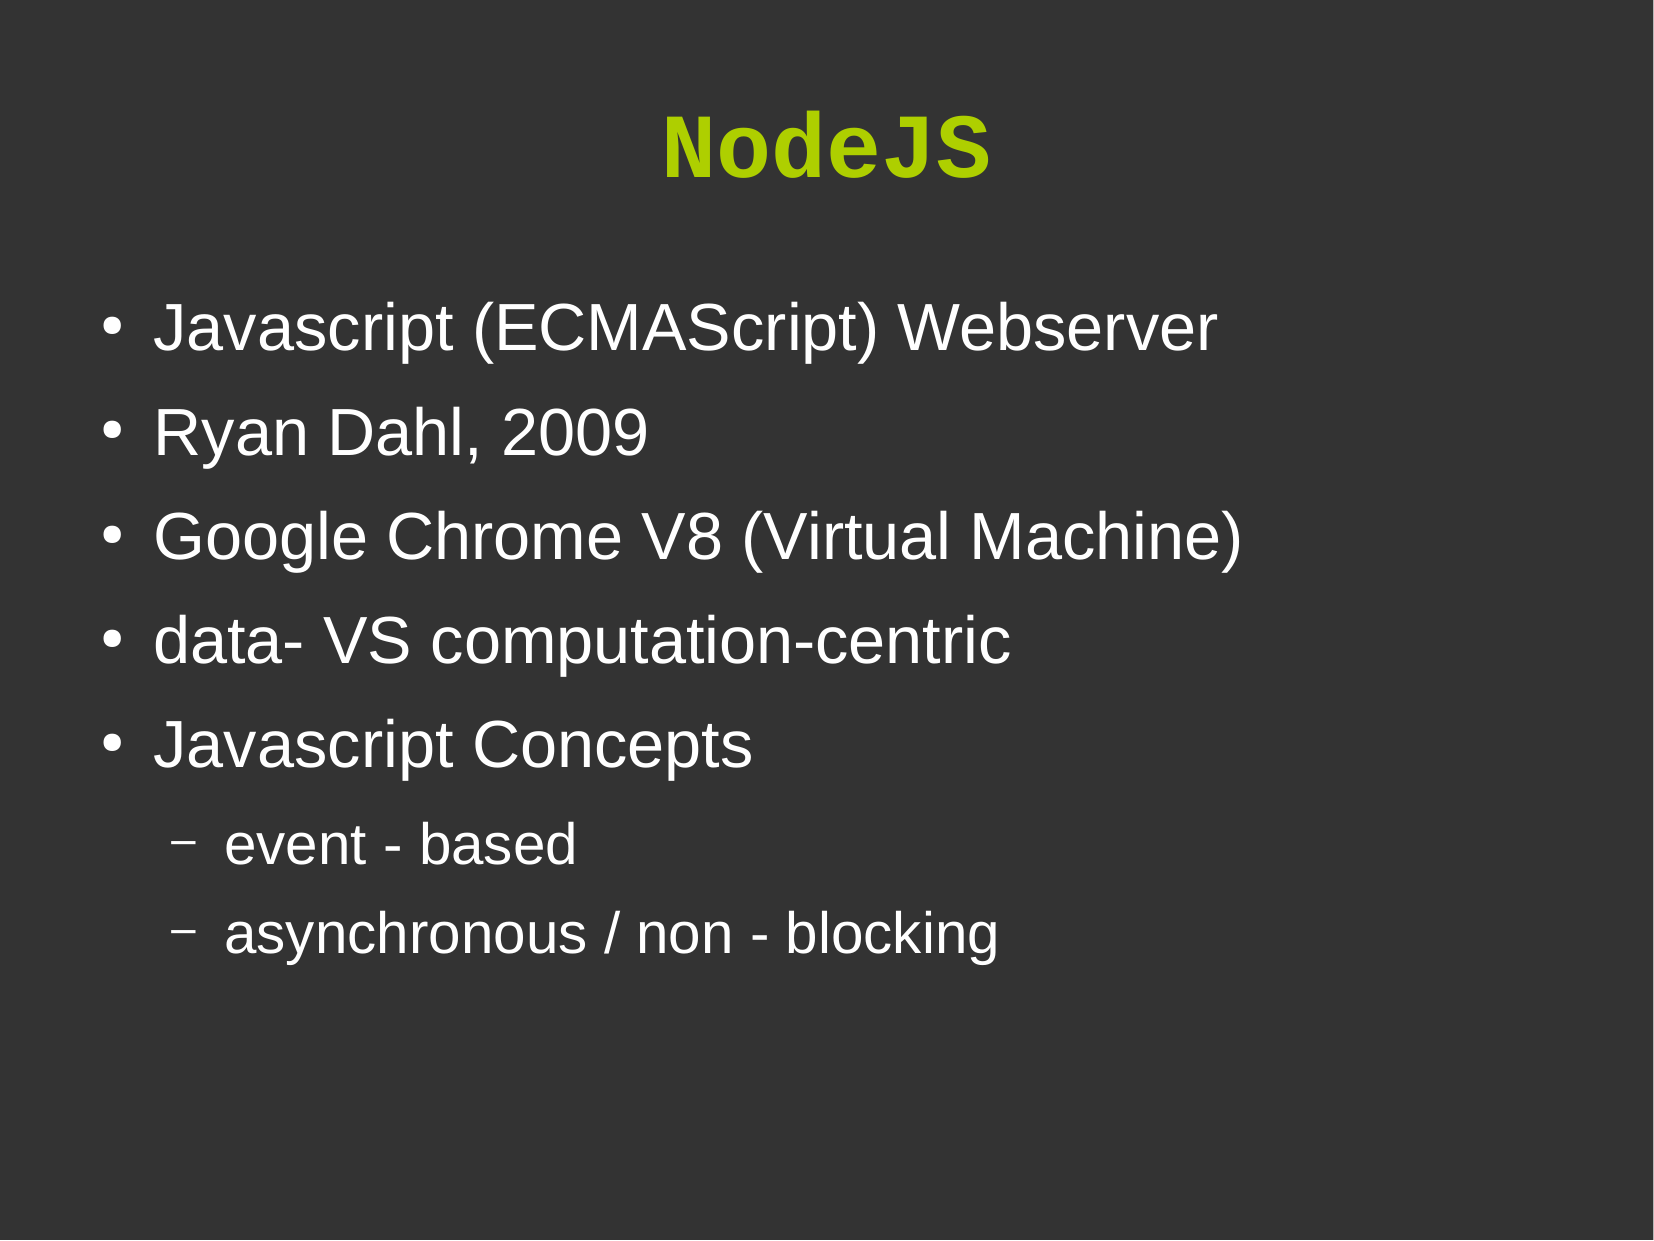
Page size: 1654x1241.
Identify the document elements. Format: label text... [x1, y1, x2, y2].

list Javascript (ECMAScript) Webserver Ryan Dahl, 2009 Google Chrome V8 (Virtual Machine) data- VS computation-centric Javascript Concepts event - based asynchronous / non - blocking [82, 290, 1571, 1158]
title NodeJS [82, 49, 1571, 257]
